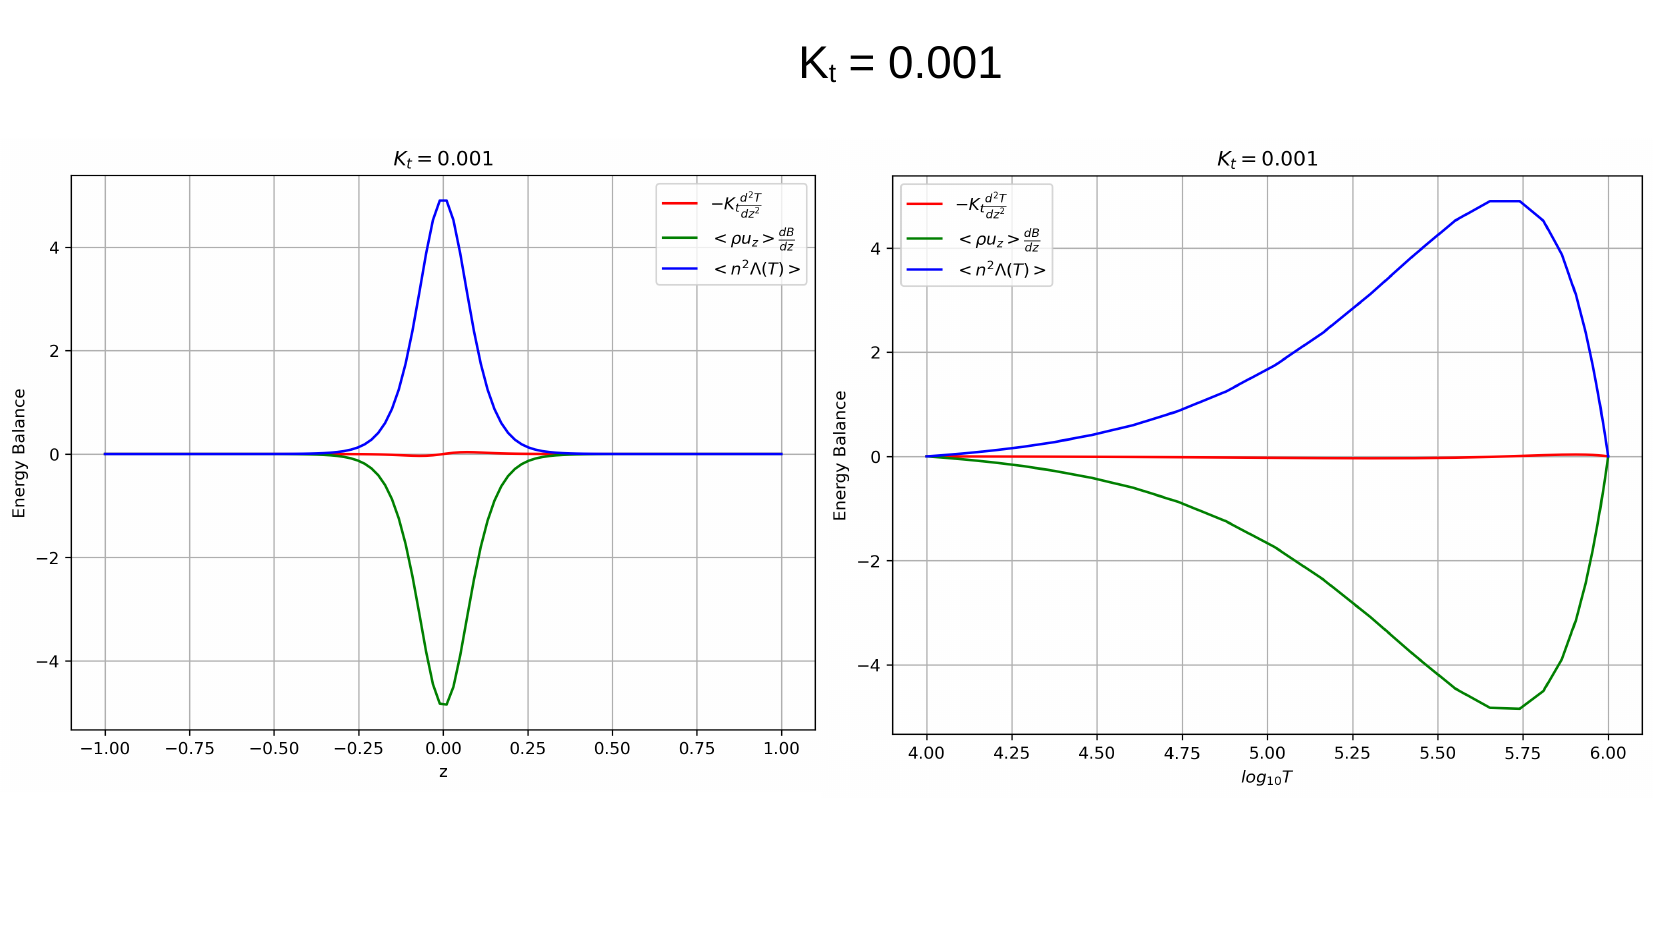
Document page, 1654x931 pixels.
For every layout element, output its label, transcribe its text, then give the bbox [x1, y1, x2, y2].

picture [0, 138, 1654, 798]
text_box Kt = 0.001 [649, 29, 1152, 119]
